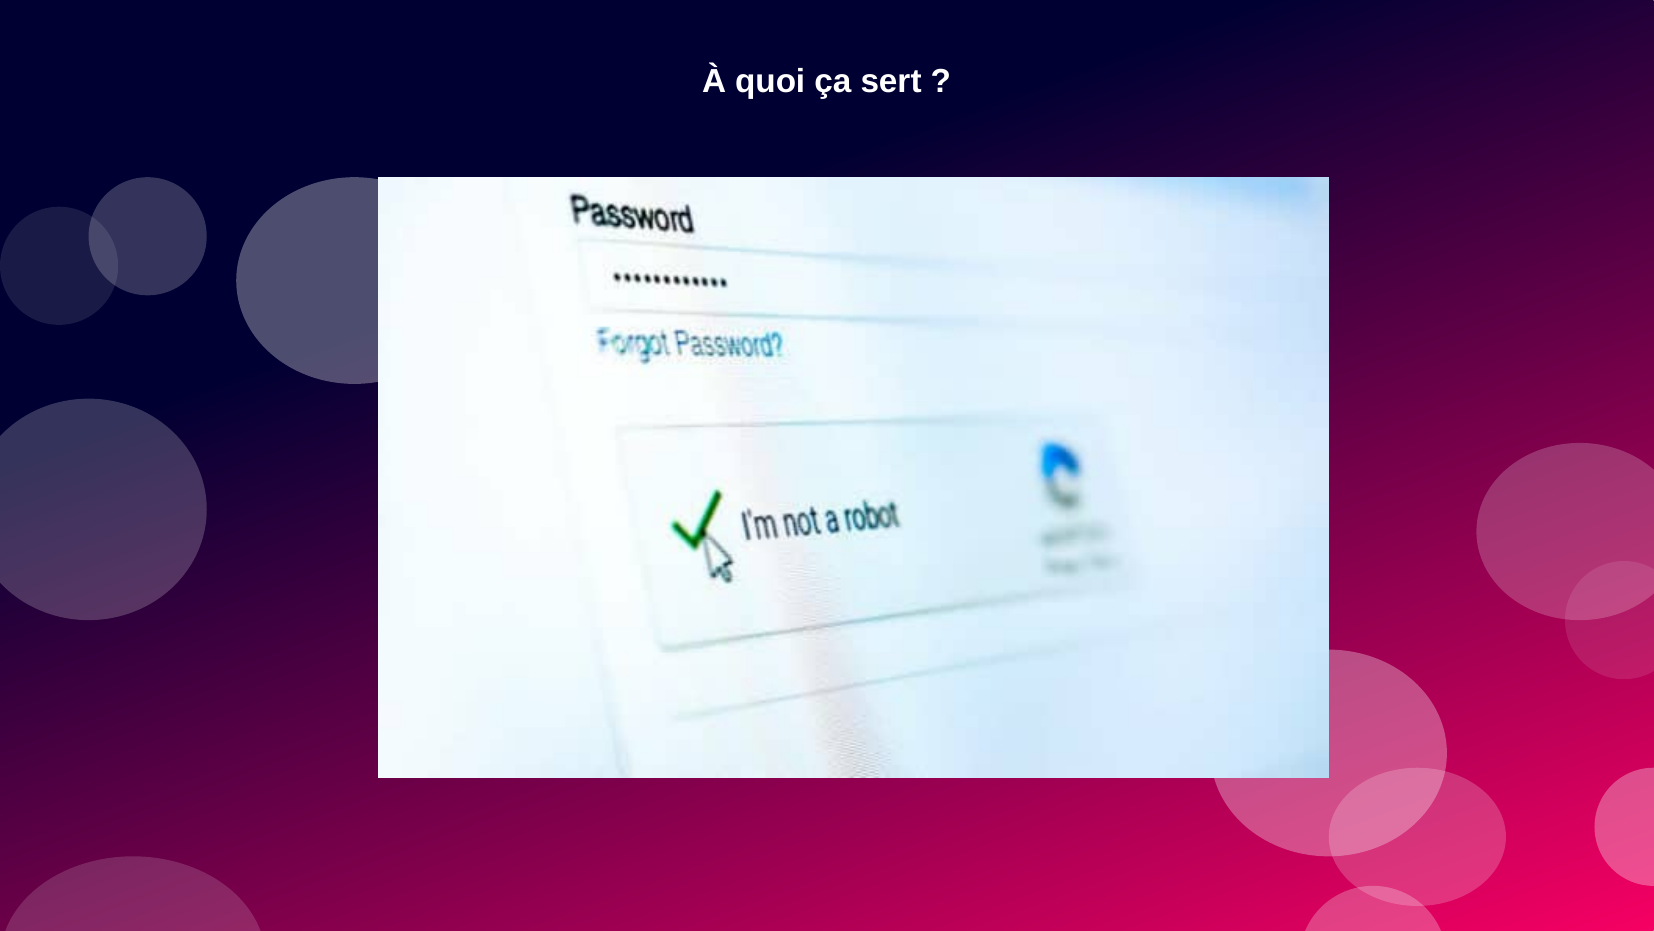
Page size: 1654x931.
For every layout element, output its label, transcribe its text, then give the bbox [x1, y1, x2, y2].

picture [378, 177, 1329, 778]
title À quoi ça sert ? [88, 0, 1565, 163]
